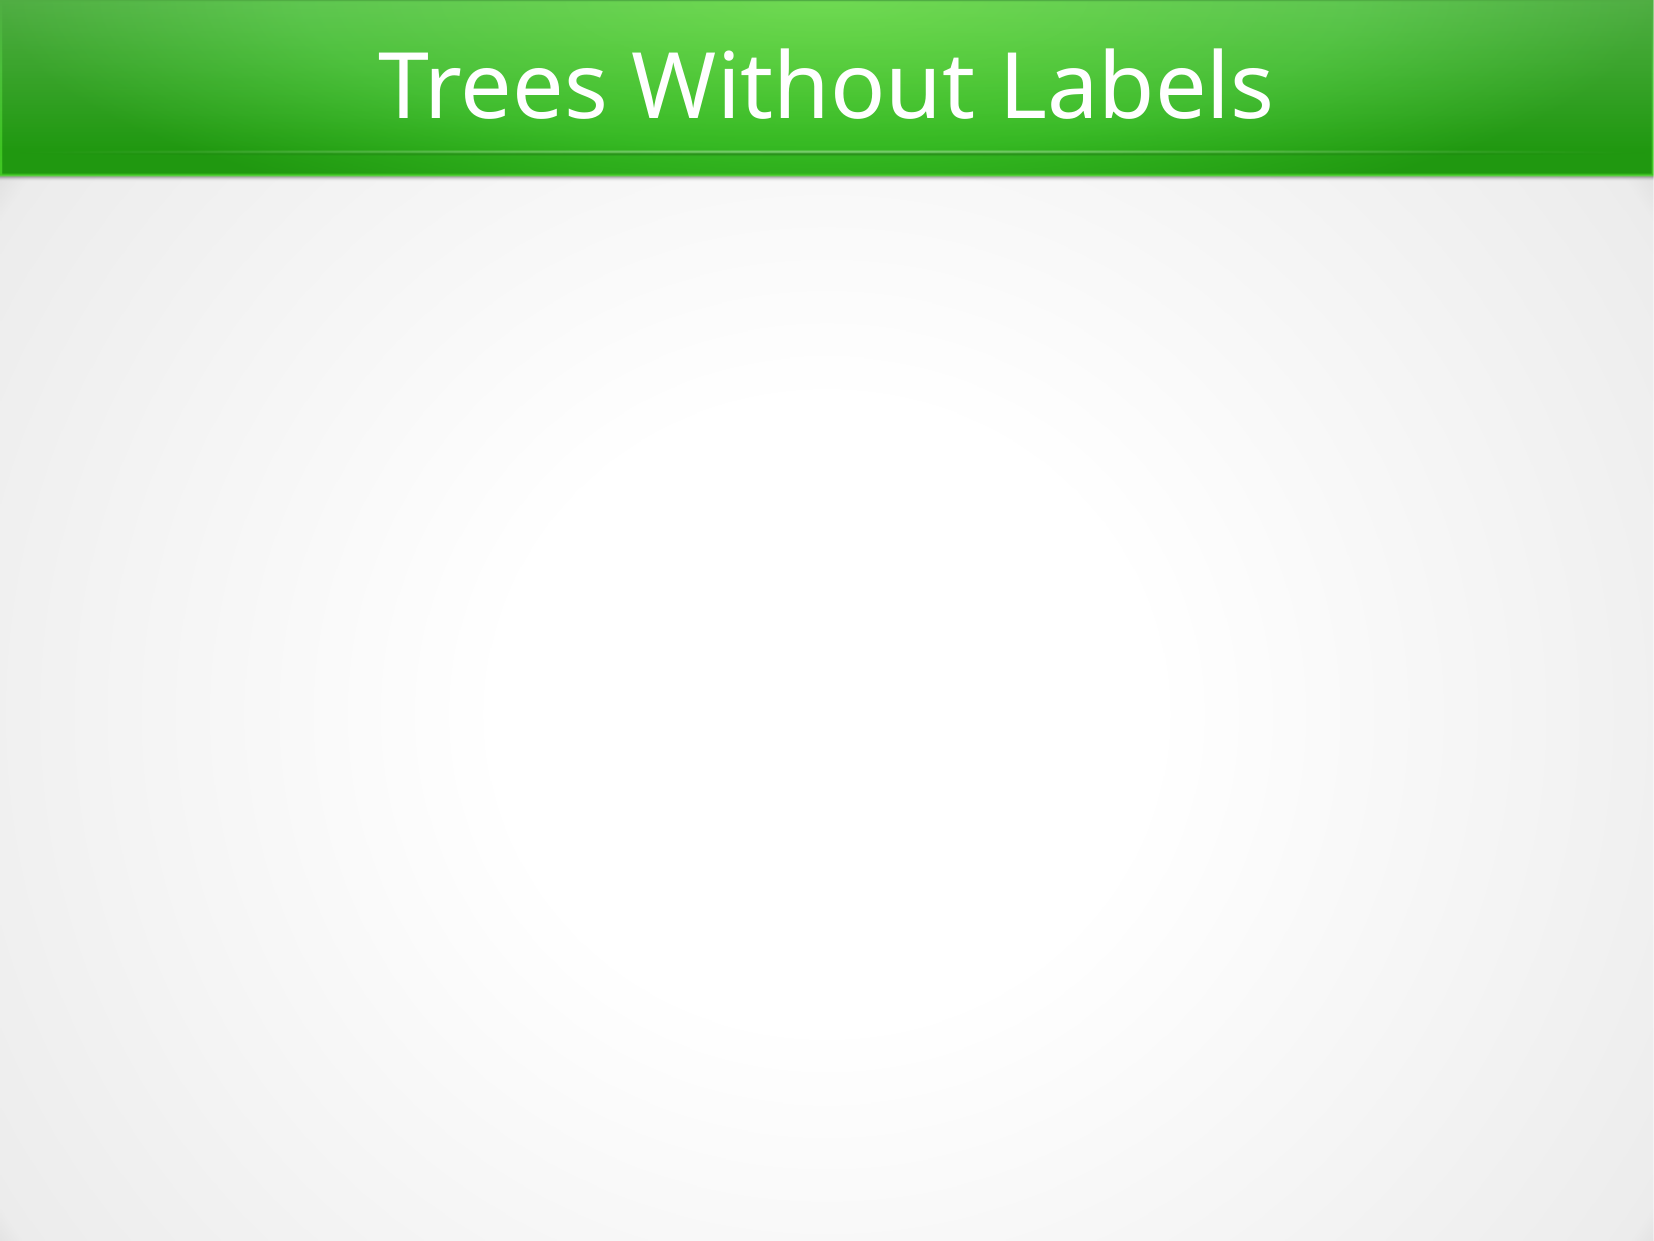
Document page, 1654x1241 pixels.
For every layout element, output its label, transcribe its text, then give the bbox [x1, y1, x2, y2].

title Trees Without Labels [82, 11, 1571, 154]
picture [0, 0, 1654, 1241]
